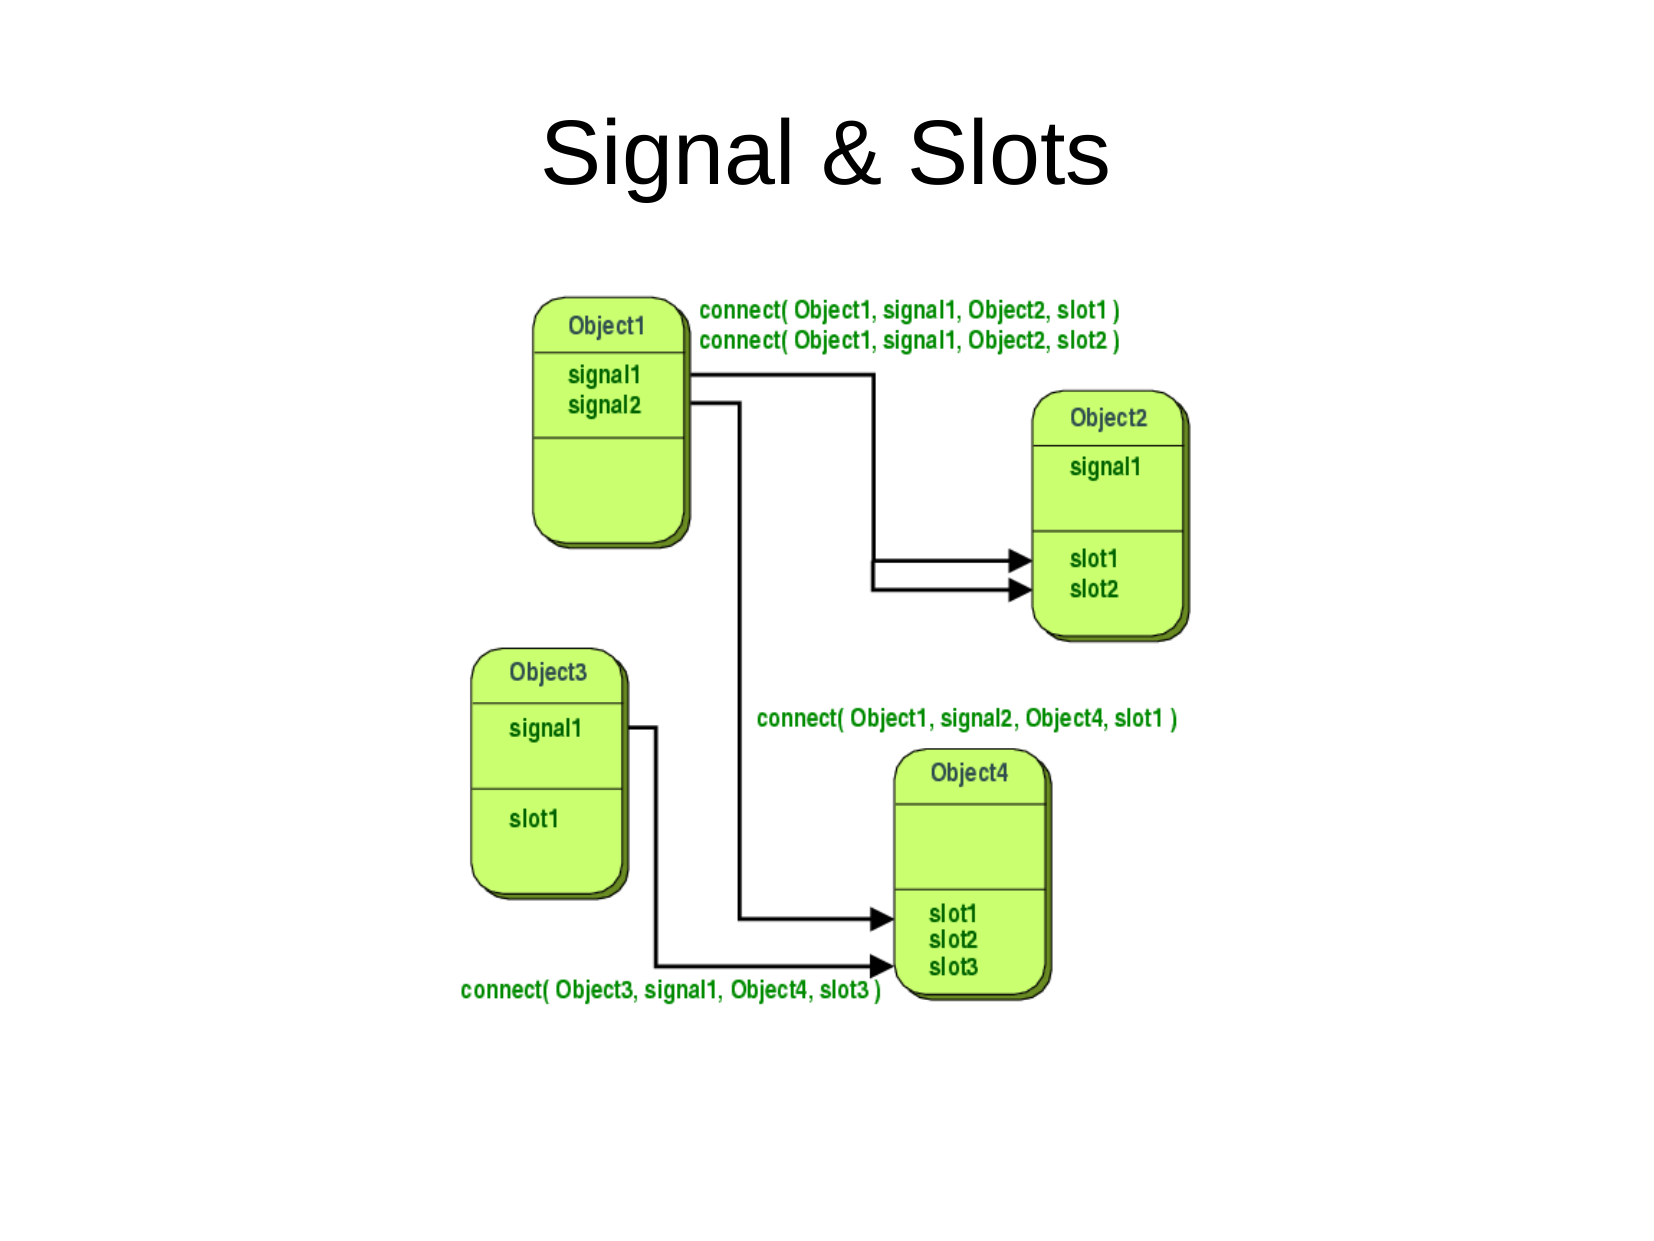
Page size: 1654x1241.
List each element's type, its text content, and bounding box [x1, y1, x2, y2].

picture [456, 290, 1198, 1010]
title Signal & Slots [82, 49, 1571, 257]
